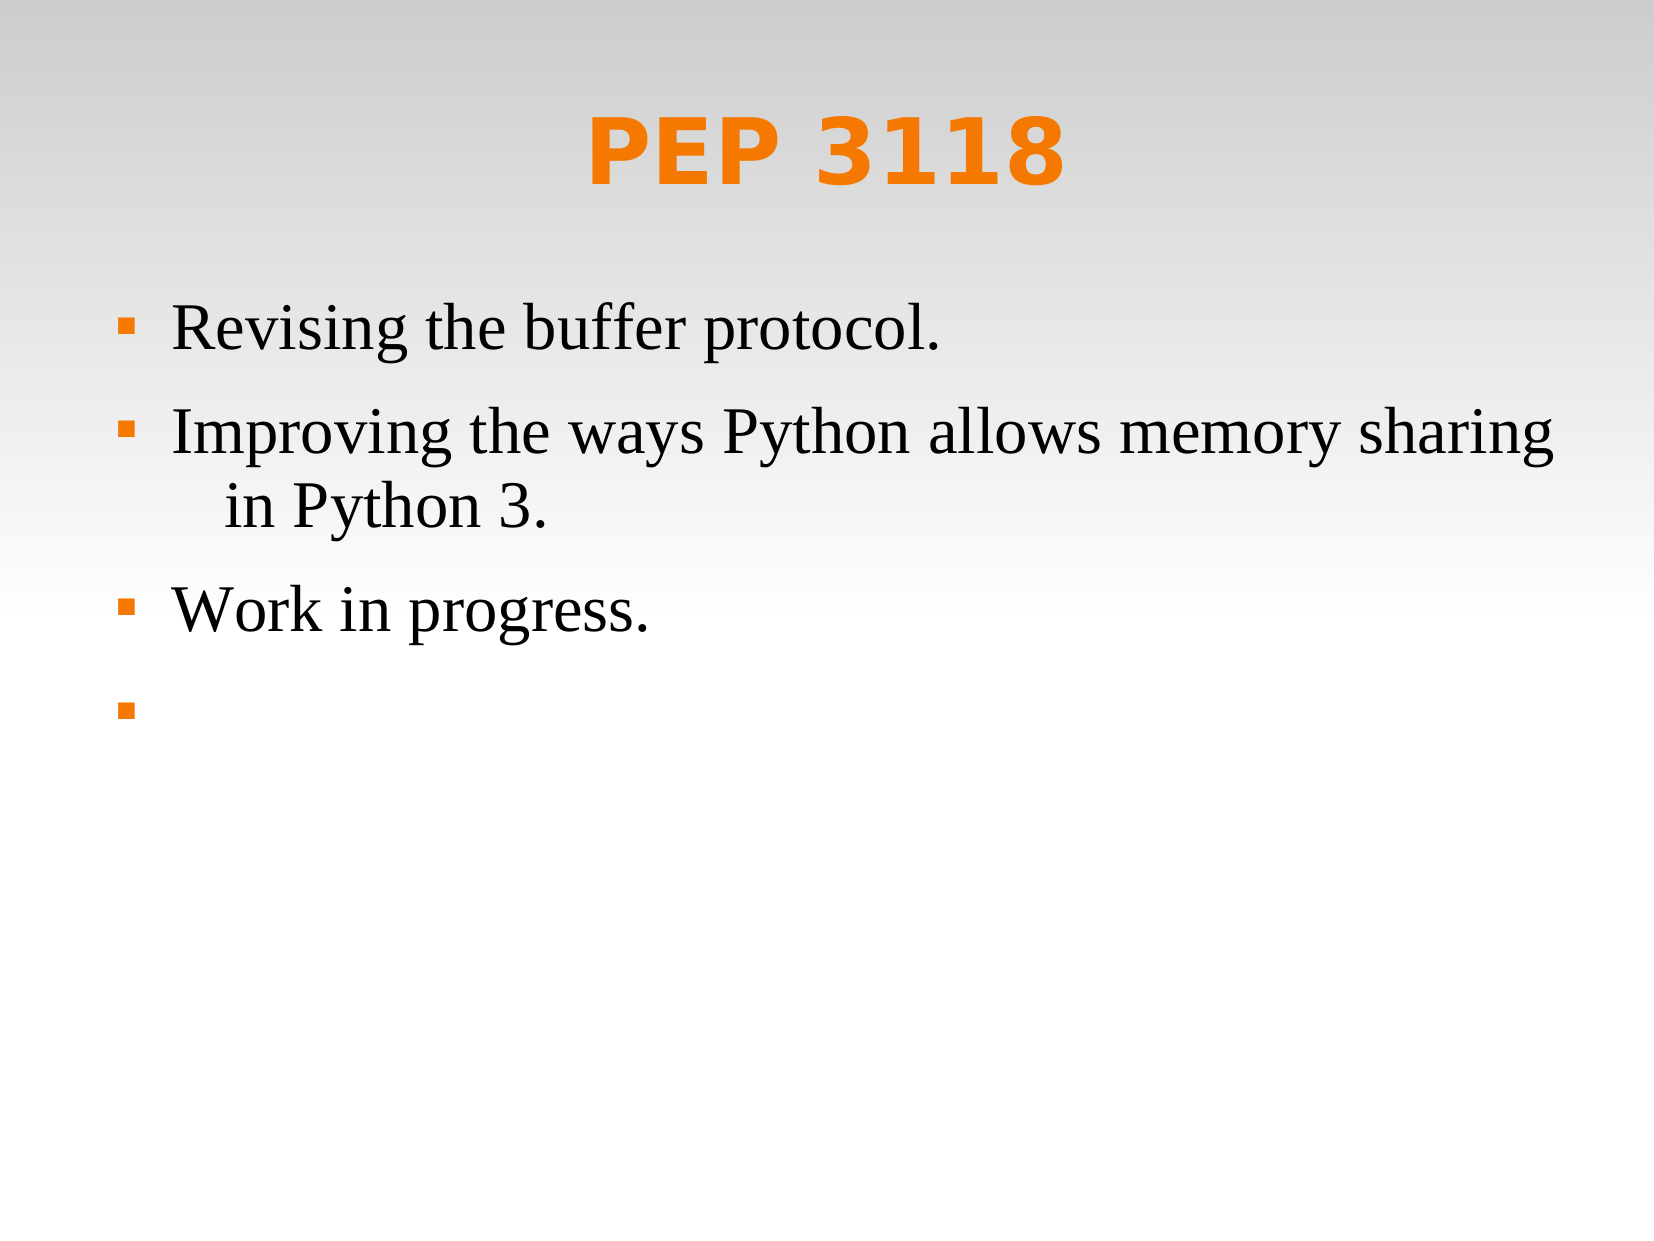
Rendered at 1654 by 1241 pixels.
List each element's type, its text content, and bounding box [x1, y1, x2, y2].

title PEP 3118 [82, 56, 1571, 250]
list Revising the buffer protocol. Improving the ways Python allows memory sharing in Python 3. Work in progress. [82, 290, 1571, 1094]
